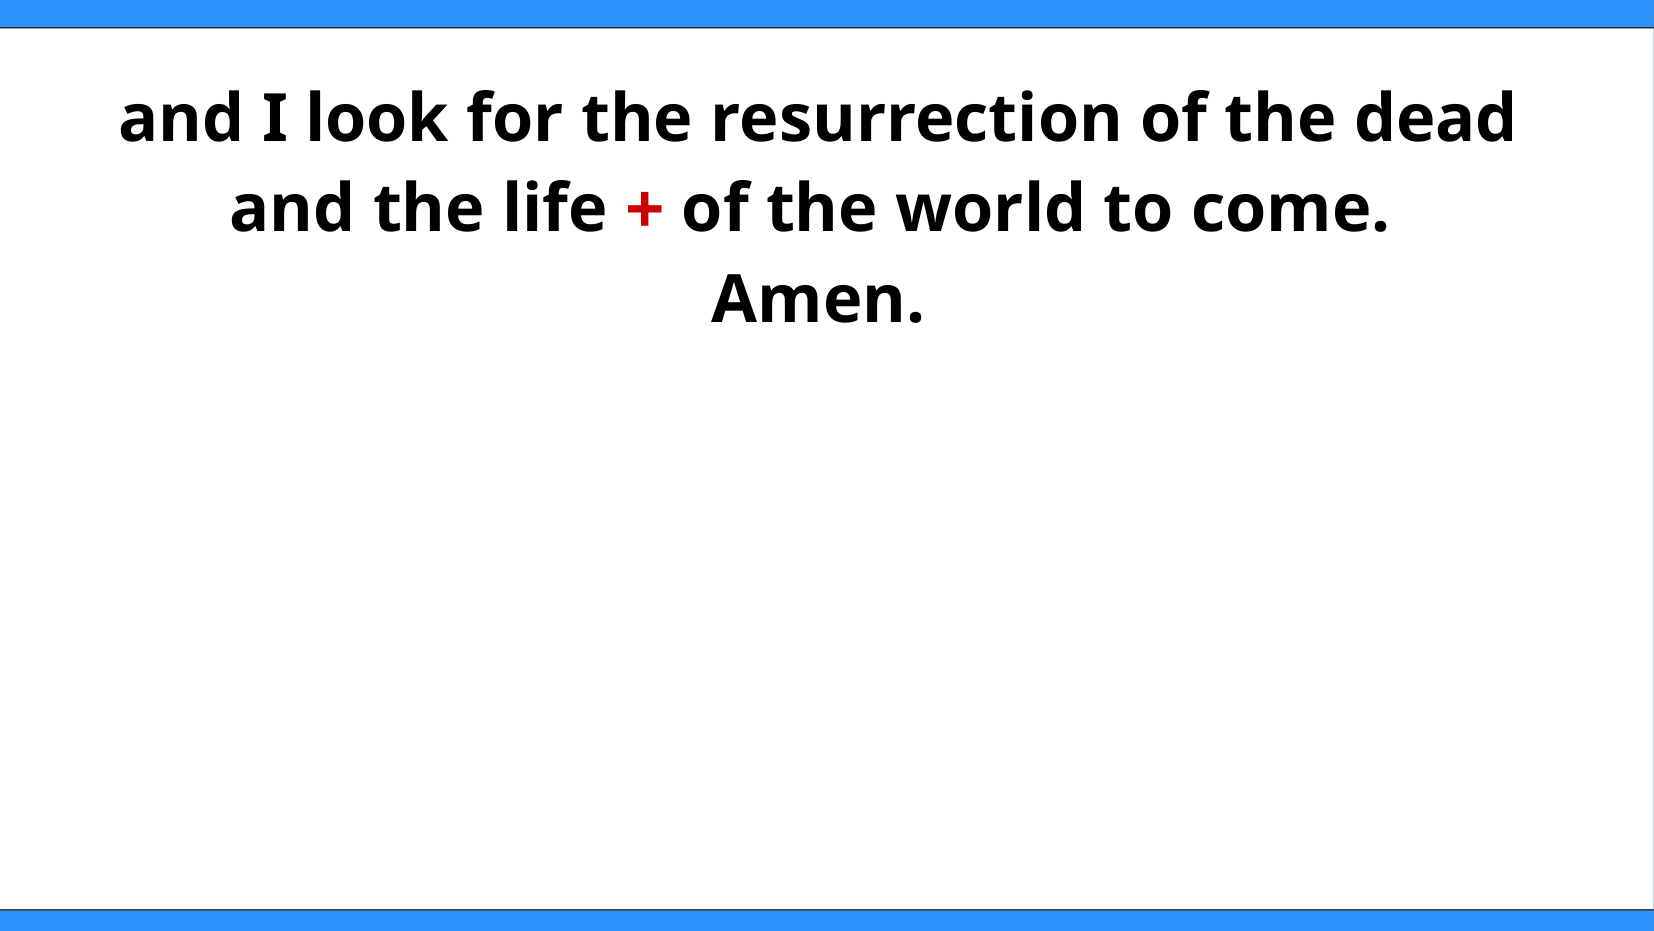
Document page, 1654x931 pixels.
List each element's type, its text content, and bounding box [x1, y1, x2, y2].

picture [0, 0, 1654, 931]
text_box and I look for the resurrection of the dead and the life + of the world to come. Amen. [76, 62, 1562, 456]
